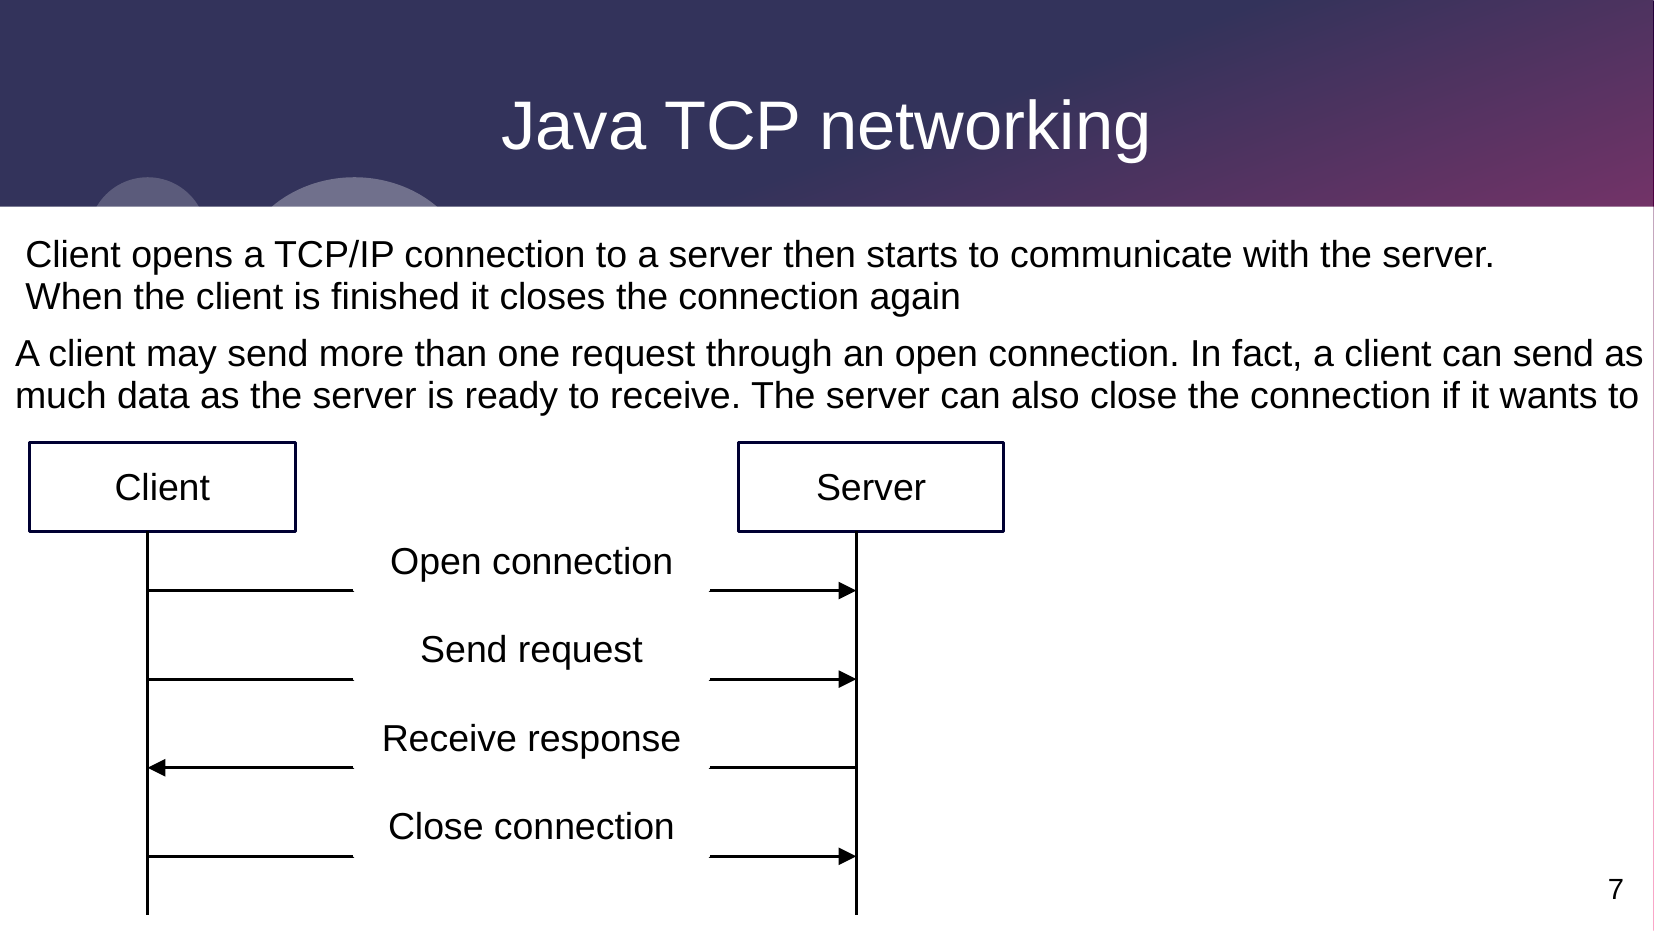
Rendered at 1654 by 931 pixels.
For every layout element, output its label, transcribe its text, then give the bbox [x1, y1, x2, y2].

text_box Client opens a TCP/IP connection to a server then starts to communicate with the server. When the client is finished it closes the connection again [0, 226, 1654, 324]
text_box A client may send more than one request through an open connection. In fact, a client can send as much data as the server is ready to receive. The server can also close the connection if it wants to [0, 324, 1654, 424]
text_box Send request [354, 620, 709, 680]
text_box Receive response [354, 708, 709, 768]
text_box Open connection [354, 531, 709, 591]
text_box Close connection [354, 797, 709, 857]
text_box Client [29, 442, 296, 532]
text_box Server [738, 442, 1004, 532]
title Java TCP networking [88, 44, 1565, 207]
